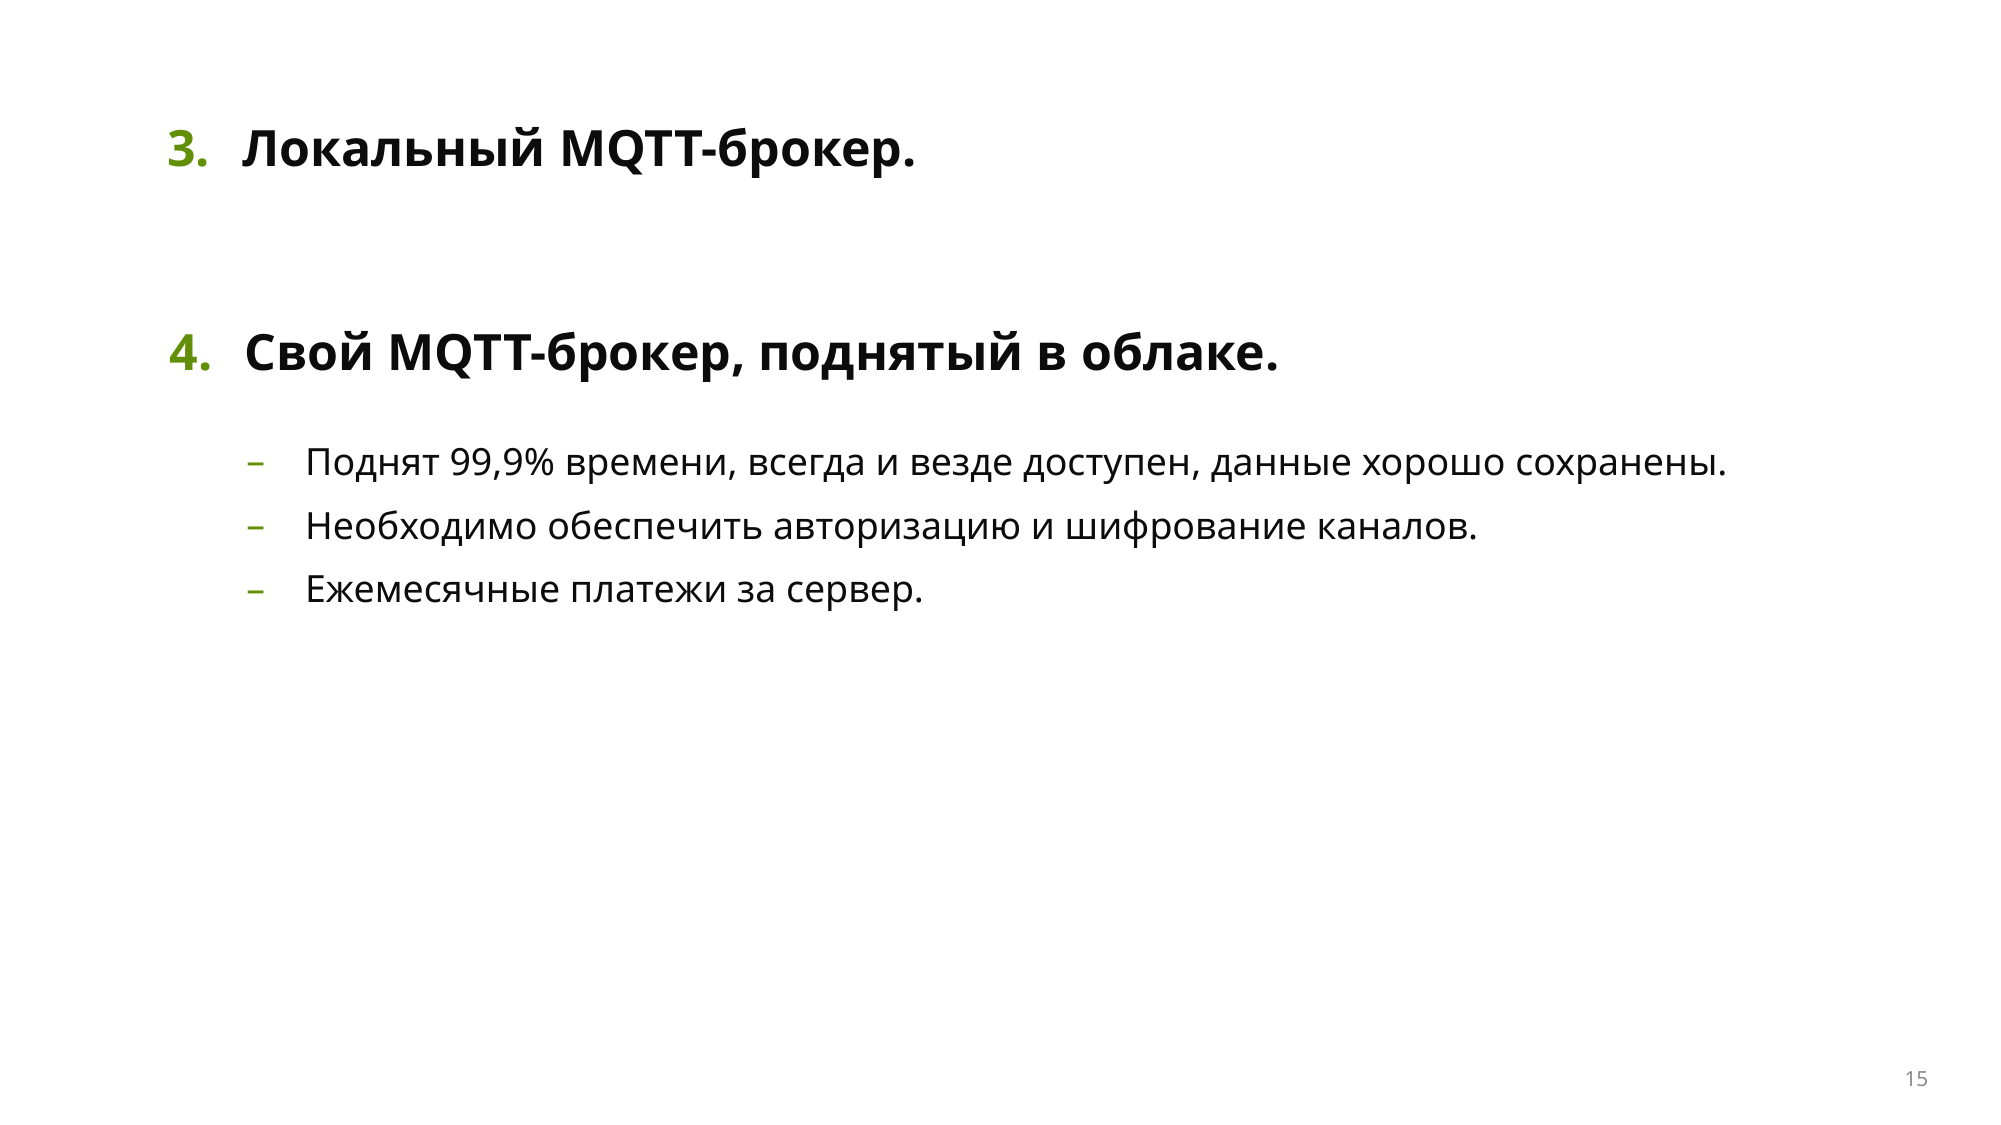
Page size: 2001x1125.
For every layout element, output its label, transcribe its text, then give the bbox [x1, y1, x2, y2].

text_box Свой MQTT-брокер, поднятый в облаке. [154, 312, 1852, 403]
text_box Поднят 99,9% времени, всегда и везде доступен, данные хорошо сохранены. Необходимо обеспечить авторизацию и шифрование каналов. Ежемесячные платежи за сервер. [152, 430, 1850, 758]
text_box Локальный MQTT-брокер. [152, 108, 1850, 199]
slide_number <номер> [1832, 1034, 2000, 1125]
